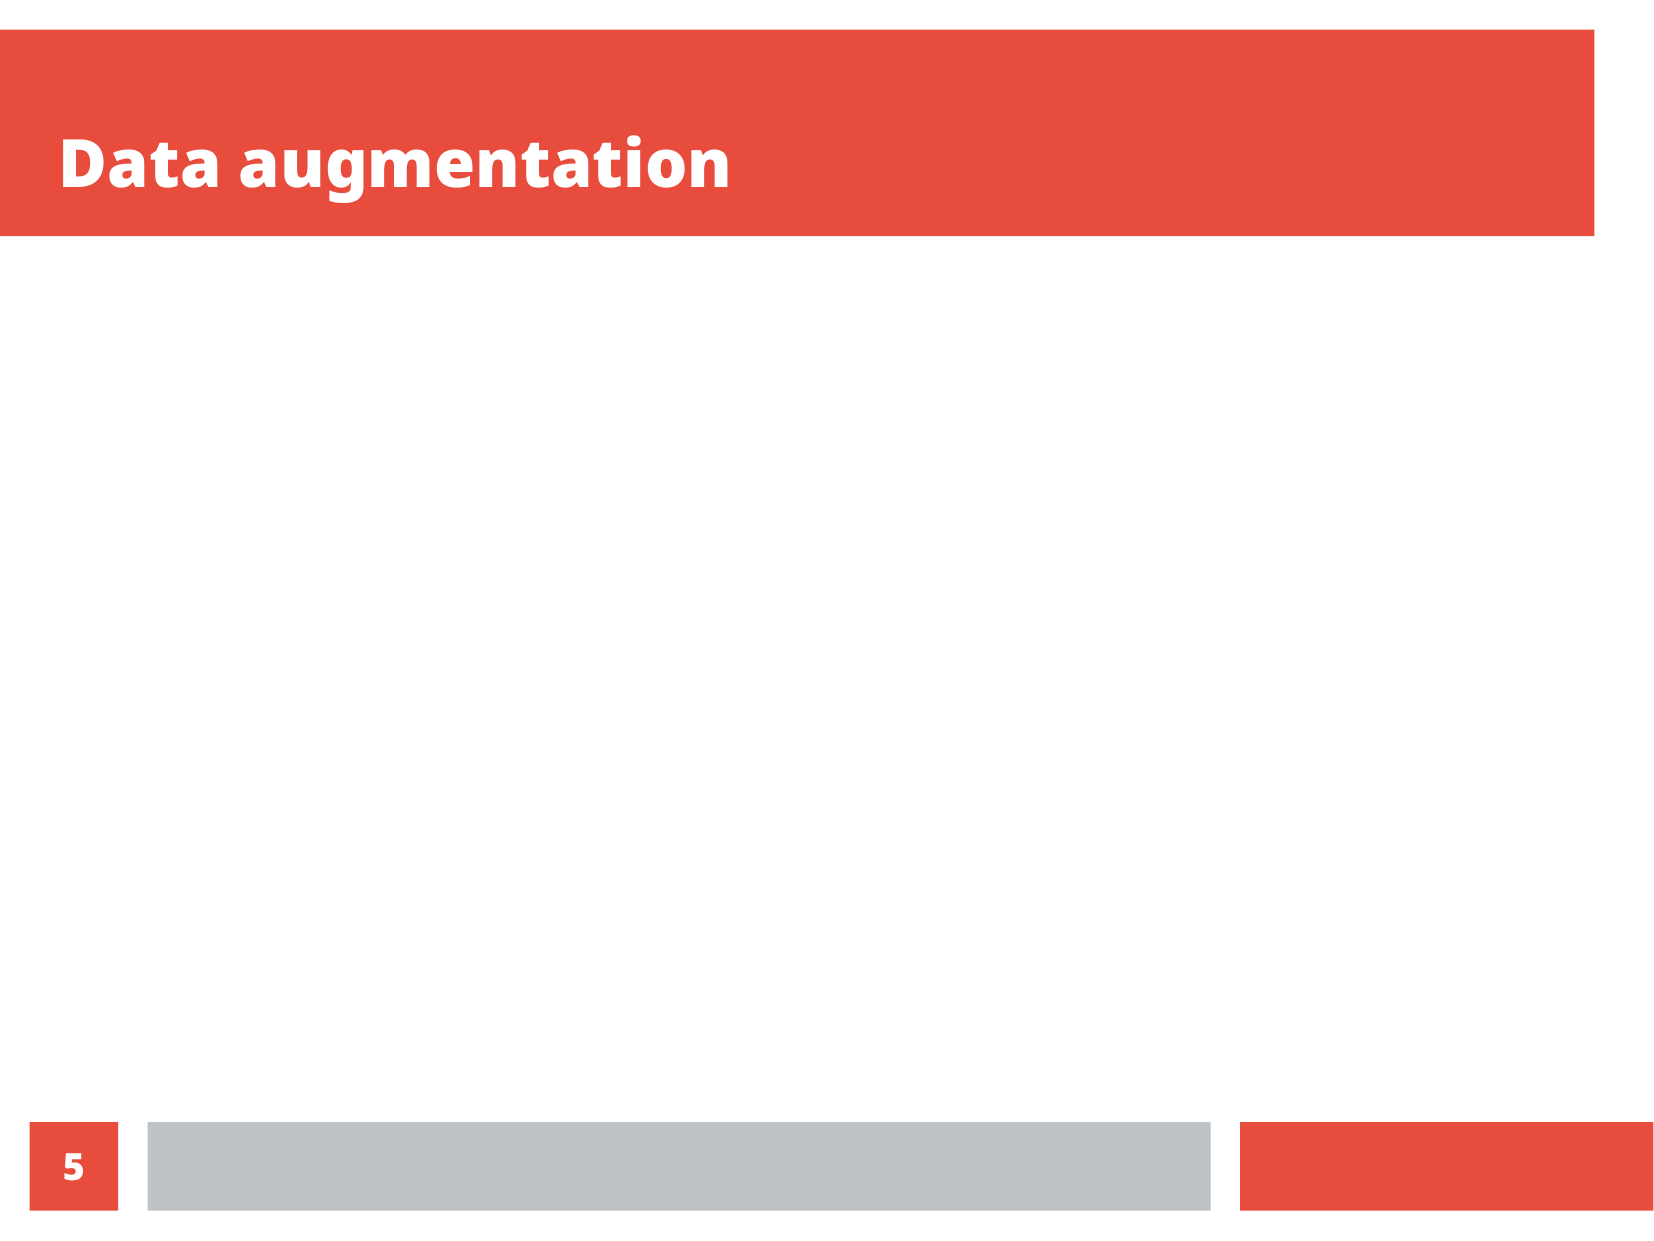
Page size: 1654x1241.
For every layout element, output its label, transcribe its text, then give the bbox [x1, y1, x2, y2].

title Data augmentation [59, 59, 1595, 207]
